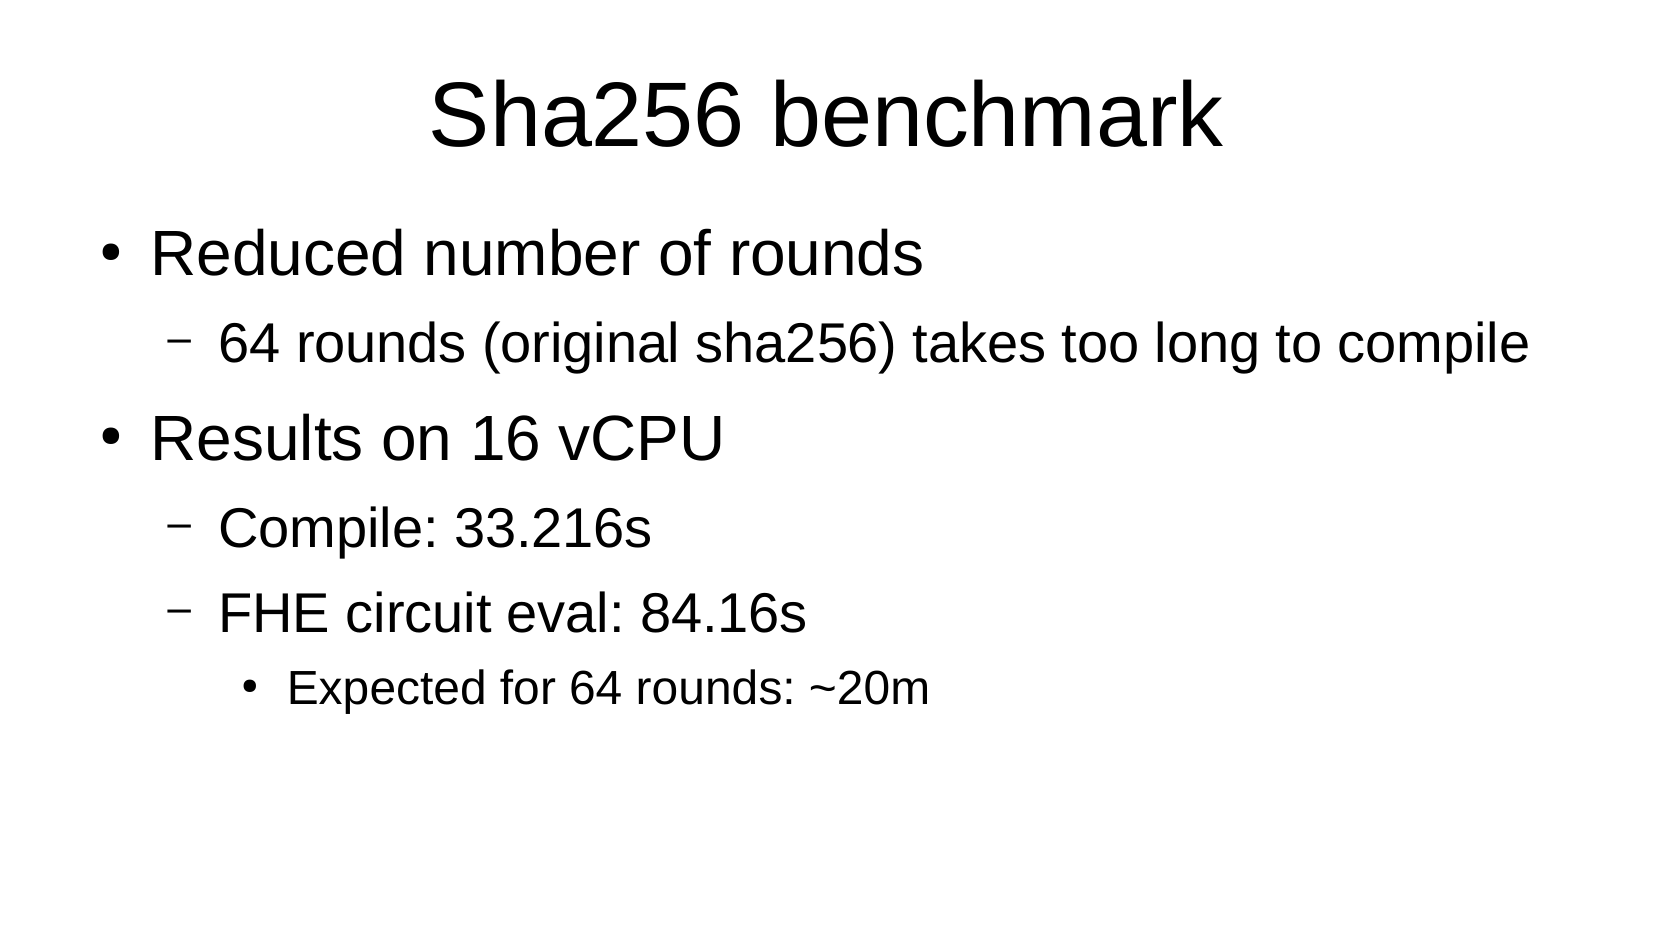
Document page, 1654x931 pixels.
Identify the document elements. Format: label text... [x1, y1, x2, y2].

title Sha256 benchmark [82, 37, 1571, 193]
list Reduced number of rounds 64 rounds (original sha256) takes too long to compile Results on 16 vCPU Compile: 33.216s FHE circuit eval: 84.16s Expected for 64 rounds: ~20m [82, 217, 1571, 758]
